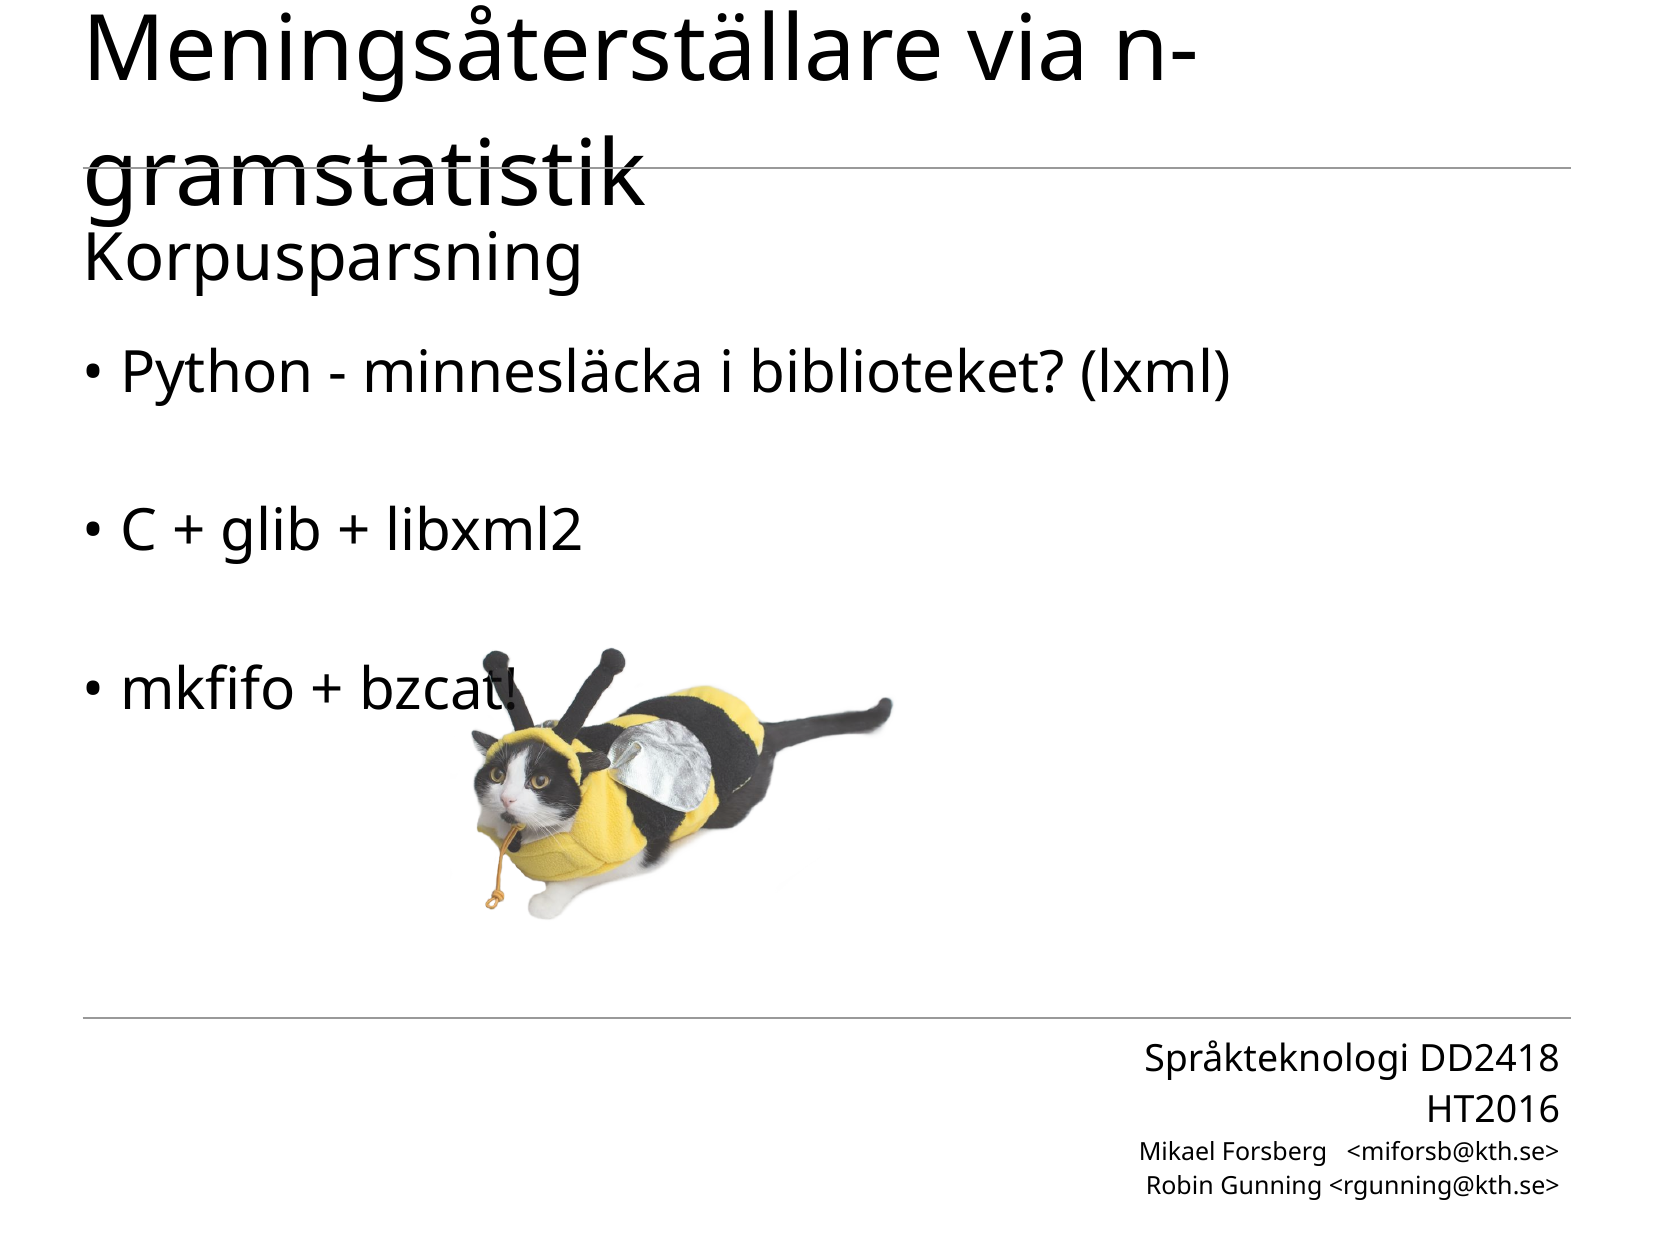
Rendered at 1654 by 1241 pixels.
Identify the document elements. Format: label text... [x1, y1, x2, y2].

subtitle • Python - minnesläcka i biblioteket? (lxml) • C + glib + libxml2 • mkfifo + bzcat! [82, 330, 1571, 1010]
title Meningsåterställare via n-gramstatistik [82, 46, 1571, 167]
text_box Språkteknologi DD2418 HT2016 Mikael Forsberg <miforsb@kth.se> Robin Gunning <rgunning@kth.se> [1020, 1024, 1576, 1156]
picture [450, 645, 901, 931]
title Korpusparsning [82, 194, 1571, 316]
